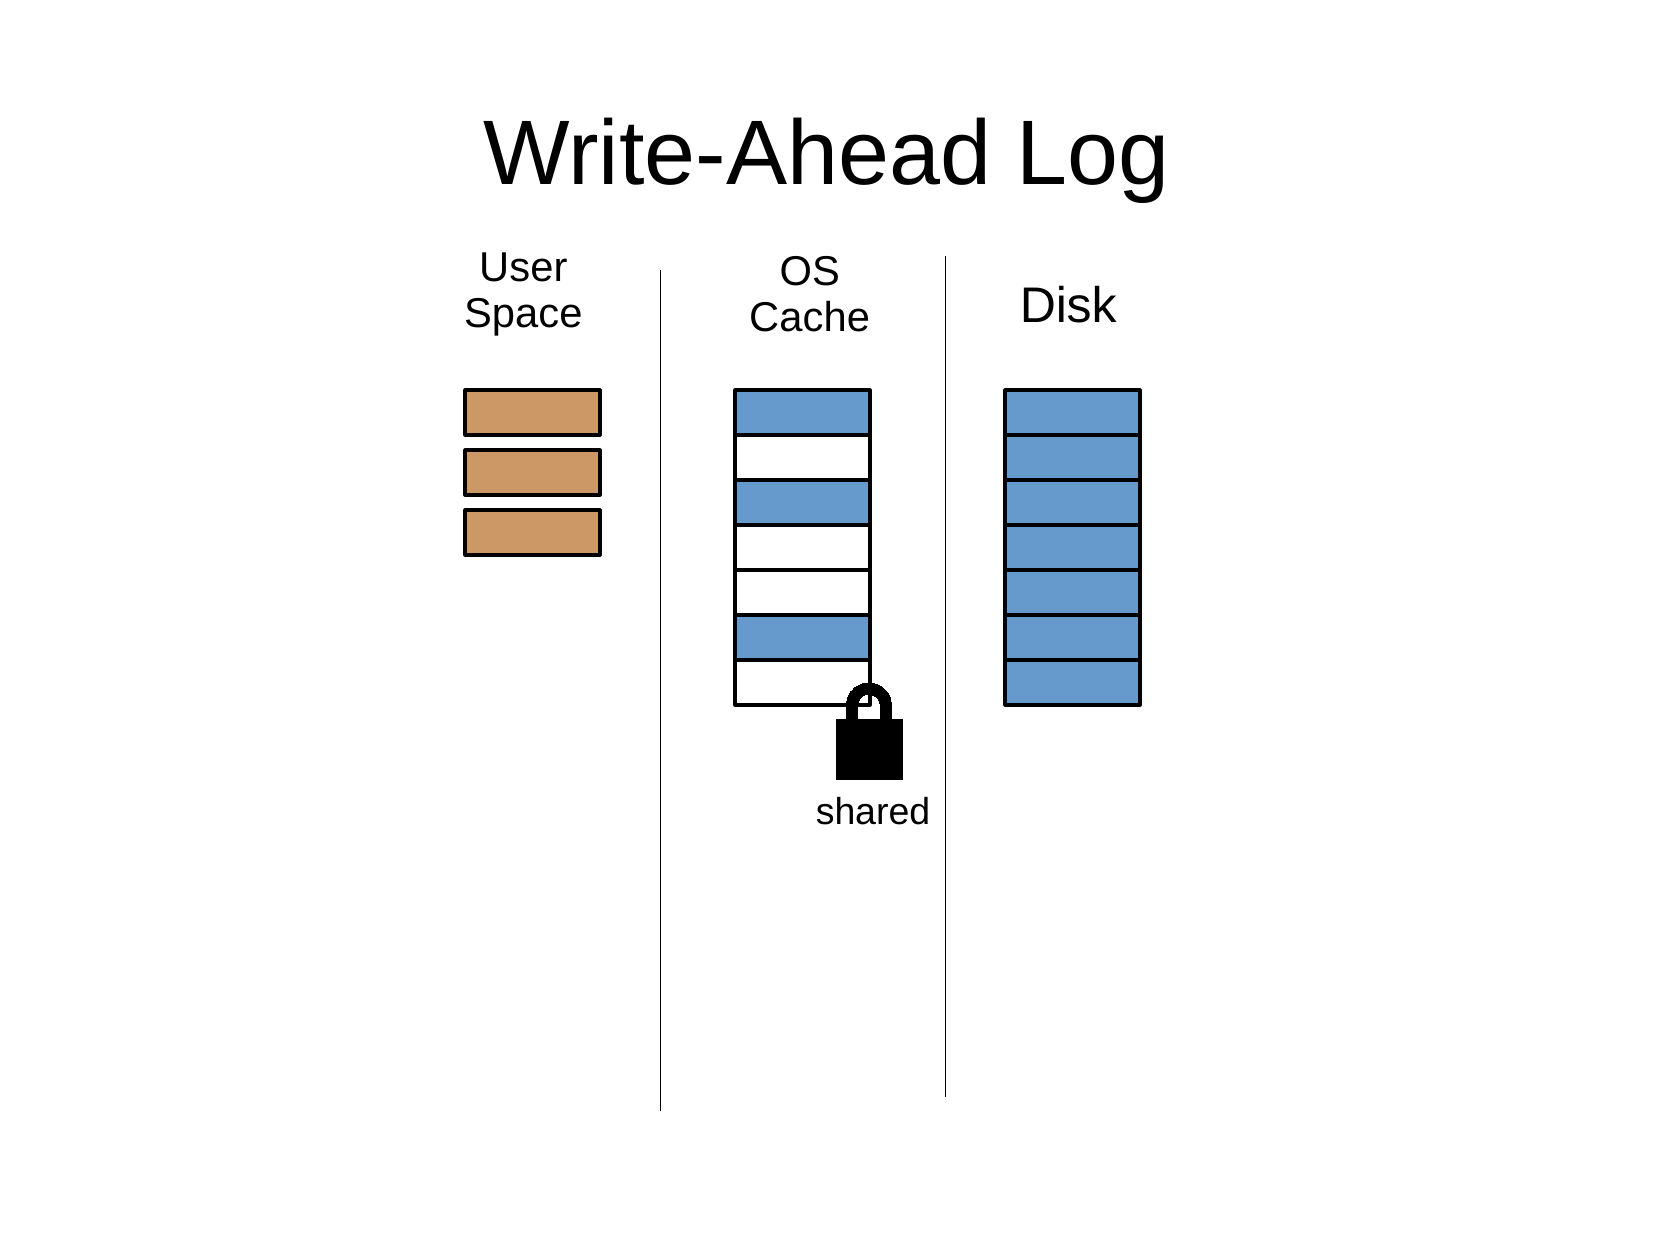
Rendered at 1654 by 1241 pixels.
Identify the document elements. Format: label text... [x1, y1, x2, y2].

text_box Disk [1005, 270, 1132, 342]
text_box [1005, 390, 1141, 706]
text_box OS Cache [734, 240, 901, 349]
text_box User Space [449, 236, 631, 346]
title Write-Ahead Log [82, 49, 1571, 257]
text_box [735, 390, 903, 780]
text_box [465, 390, 601, 436]
text_box [465, 450, 601, 496]
text_box [465, 510, 601, 556]
text_box shared [801, 783, 946, 840]
